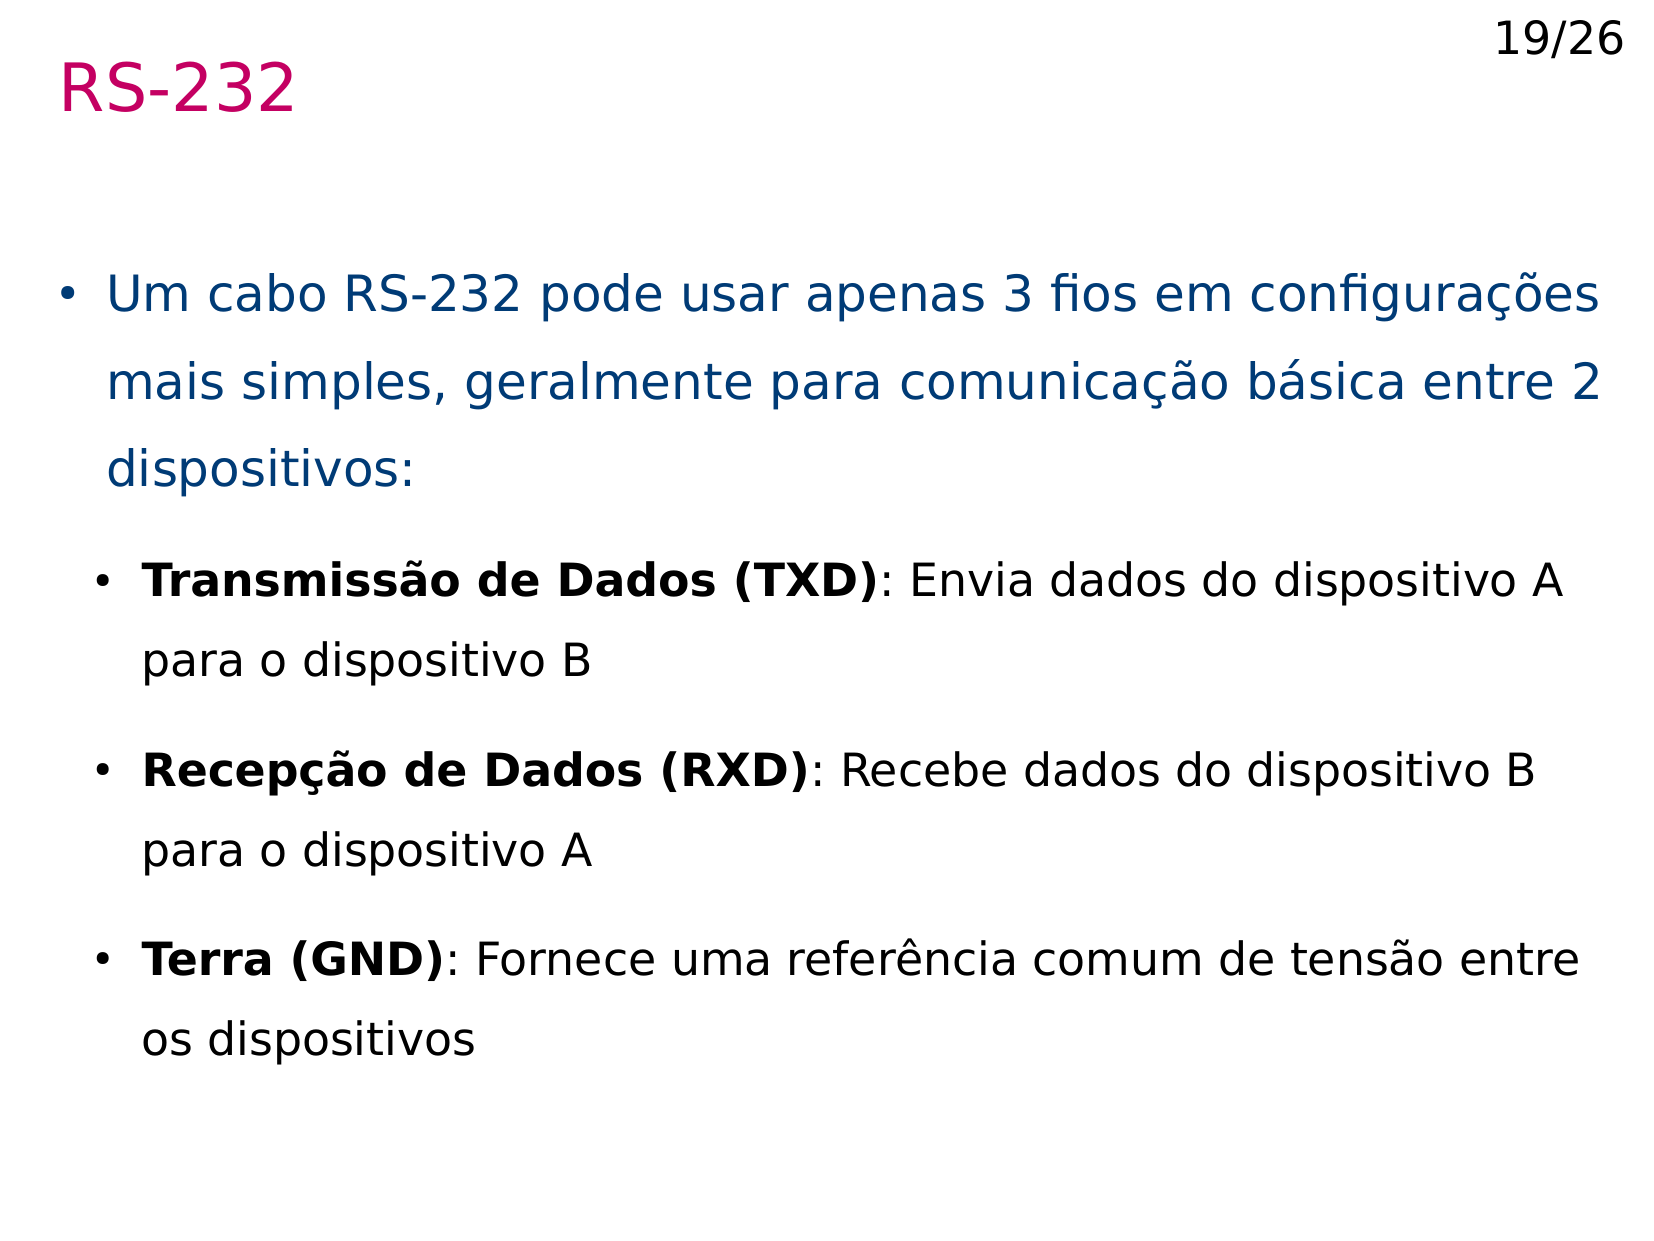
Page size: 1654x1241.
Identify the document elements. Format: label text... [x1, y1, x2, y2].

list Um cabo RS-232 pode usar apenas 3 fios em configurações mais simples, geralmente para comunicação básica entre 2 dispositivos: Transmissão de Dados (TXD): Envia dados do dispositivo A para o dispositivo B Recepção de Dados (RXD): Recebe dados do dispositivo B para o dispositivo A Terra (GND): Fornece uma referência comum de tensão entre os dispositivos [59, 236, 1625, 1211]
title RS-232 [59, 29, 1625, 148]
